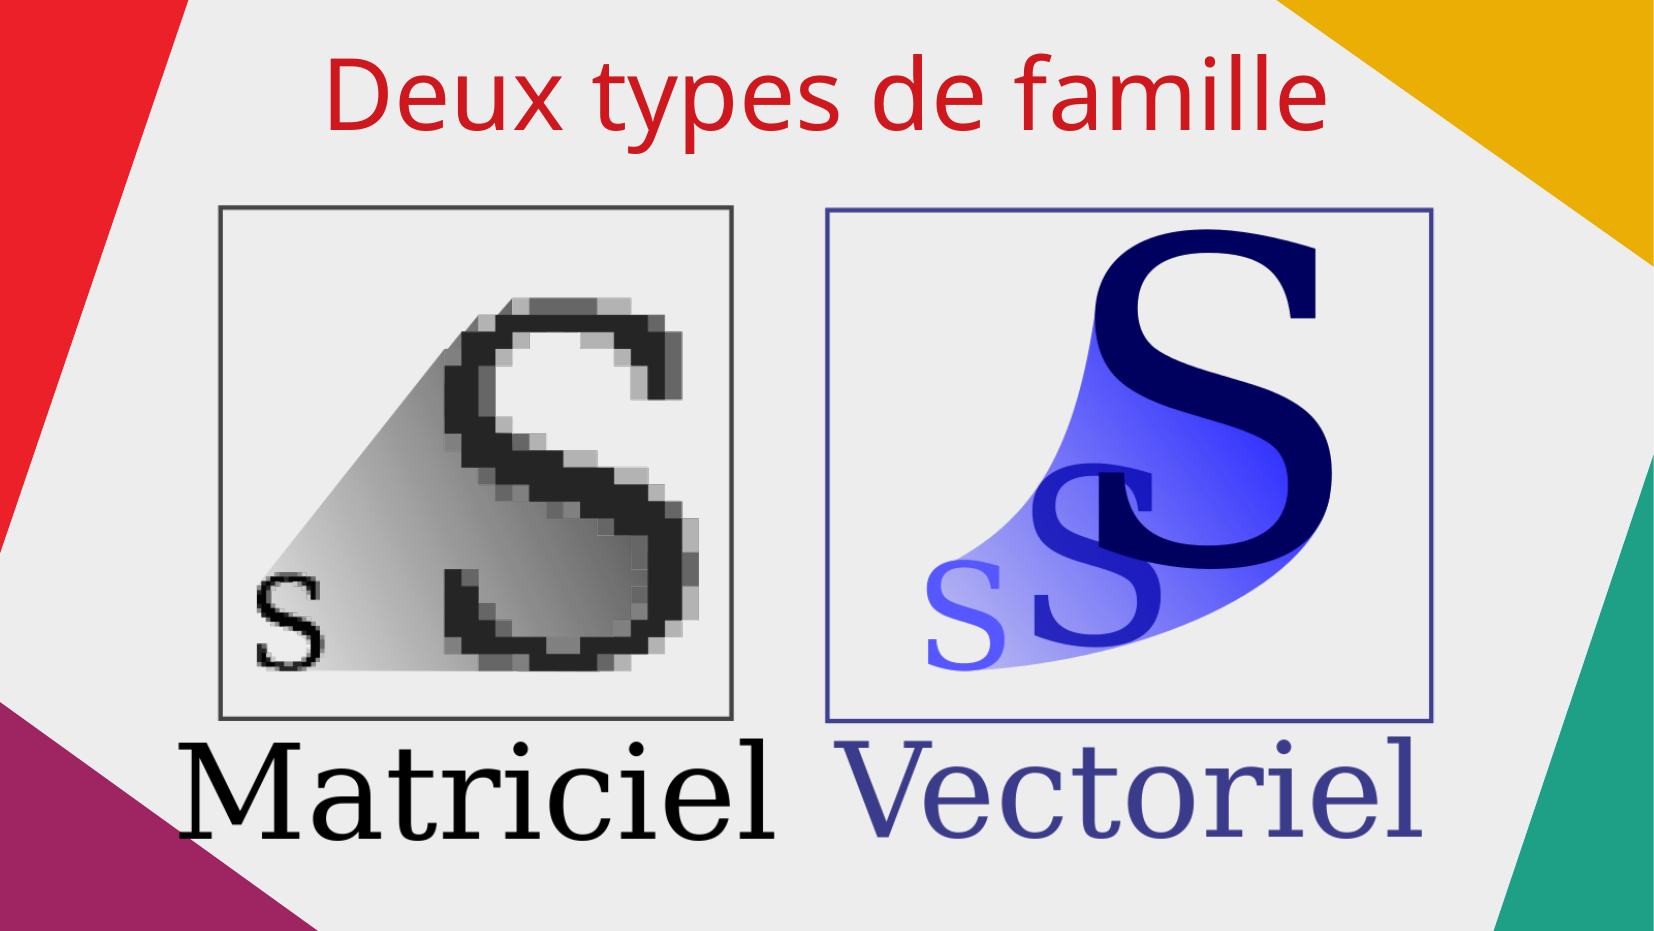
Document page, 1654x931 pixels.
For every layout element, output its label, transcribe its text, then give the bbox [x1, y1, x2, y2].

picture [166, 135, 1488, 845]
title Deux types de famille [0, 33, 1654, 150]
